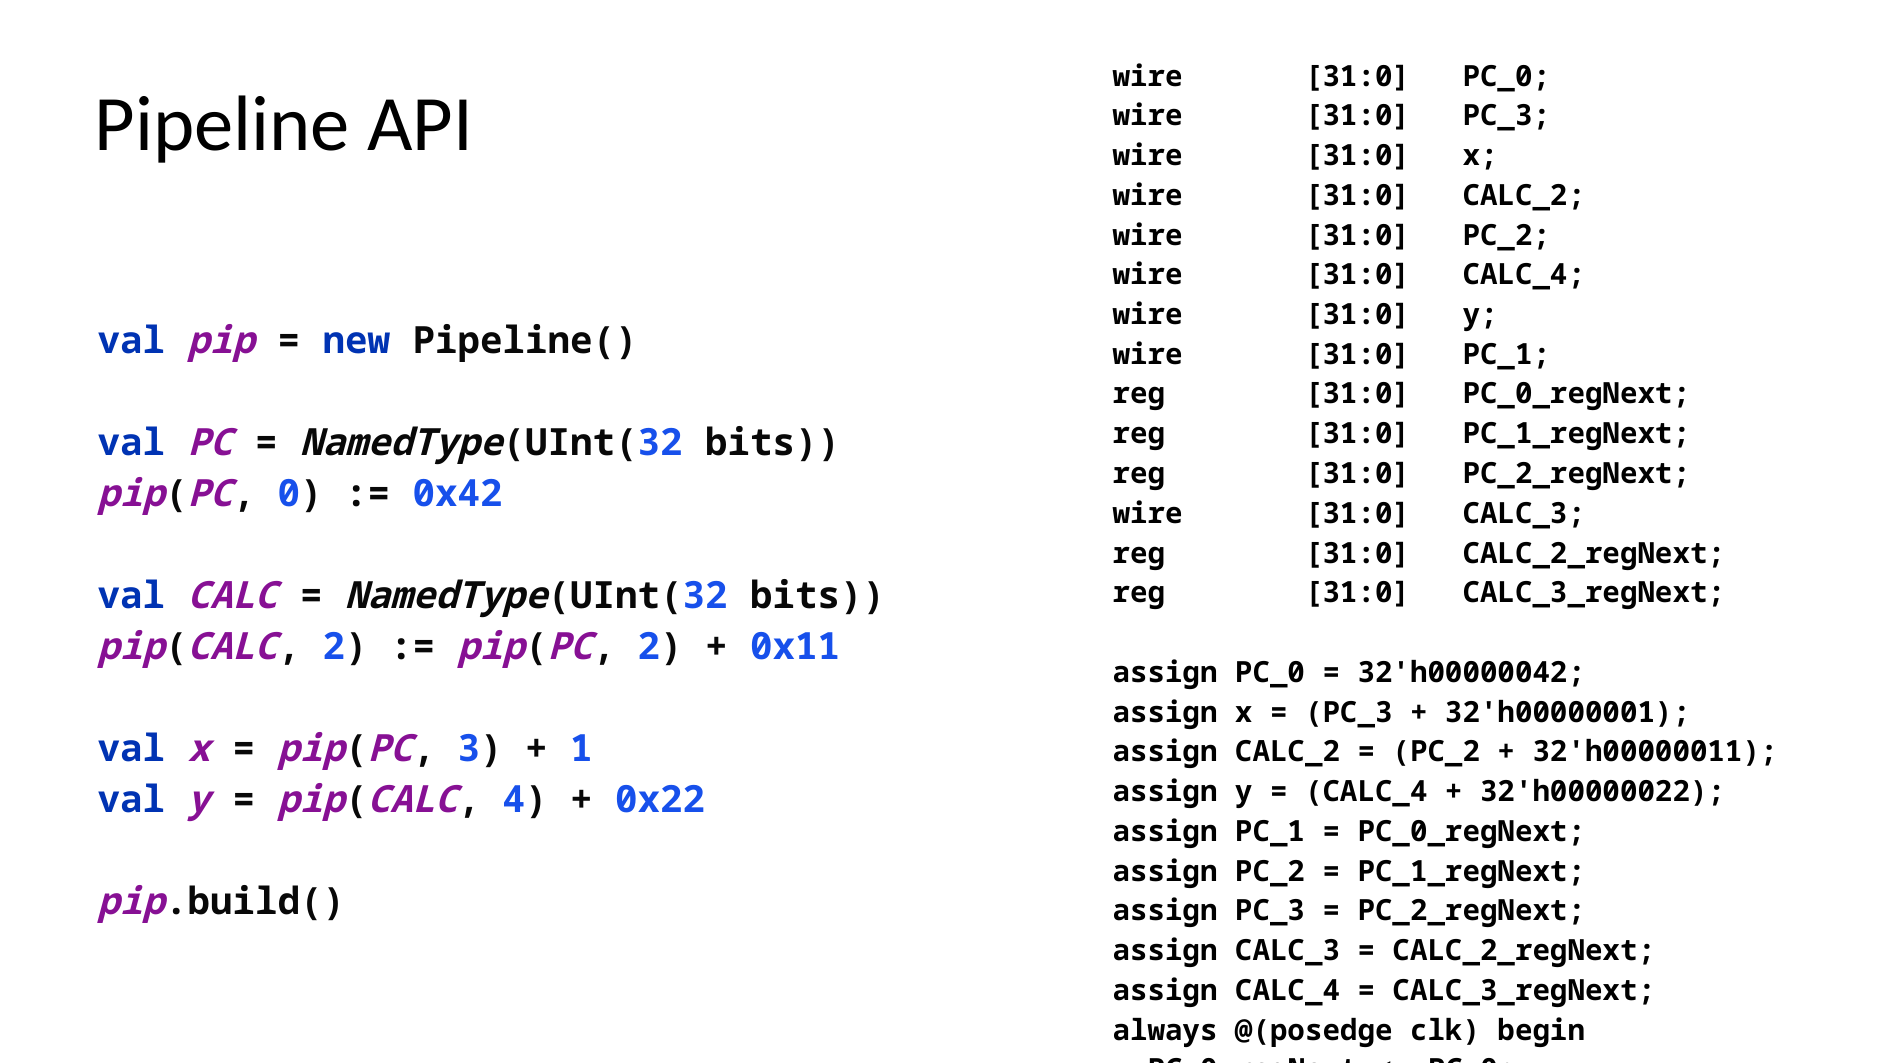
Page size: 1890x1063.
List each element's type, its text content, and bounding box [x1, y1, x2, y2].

title Pipeline API [94, 42, 1796, 220]
text_box wire [31:0] PC_0; wire [31:0] PC_3; wire [31:0] x; wire [31:0] CALC_2; wire [31:0] PC_2; wire [31:0] CALC_4; wire [31:0] y; wire [31:0] PC_1; reg [31:0] PC_0_regNext; reg [31:0] PC_1_regNext; reg [31:0] PC_2_regNext; wire [31:0] CALC_3; reg [31:0] CALC_2_regNext; reg [31:0] CALC_3_regNext; assign PC_0 = 32'h00000042; assign x = (PC_3 + 32'h00000001); assign CALC_2 = (PC_2 + 32'h00000011); assign y = (CALC_4 + 32'h00000022); assign PC_1 = PC_0_regNext; assign PC_2 = PC_1_regNext; assign PC_3 = PC_2_regNext; assign CALC_3 = CALC_2_regNext; assign CALC_4 = CALC_3_regNext; always @(posedge clk) begin PC_0_regNext <= PC_0; PC_1_regNext <= PC_1; PC_2_regNext <= PC_2; CALC_2_regNext <= CALC_2; CALC_3_regNext <= CALC_3; end [1062, 47, 1890, 969]
text_box val pip = new Pipeline() val PC = NamedType(UInt(32 bits)) pip(PC, 0) := 0x42 val CALC = NamedType(UInt(32 bits)) pip(CALC, 2) := pip(PC, 2) + 0x11 val x = pip(PC, 3) + 1 val y = pip(CALC, 4) + 0x22 pip.build() [82, 305, 969, 815]
